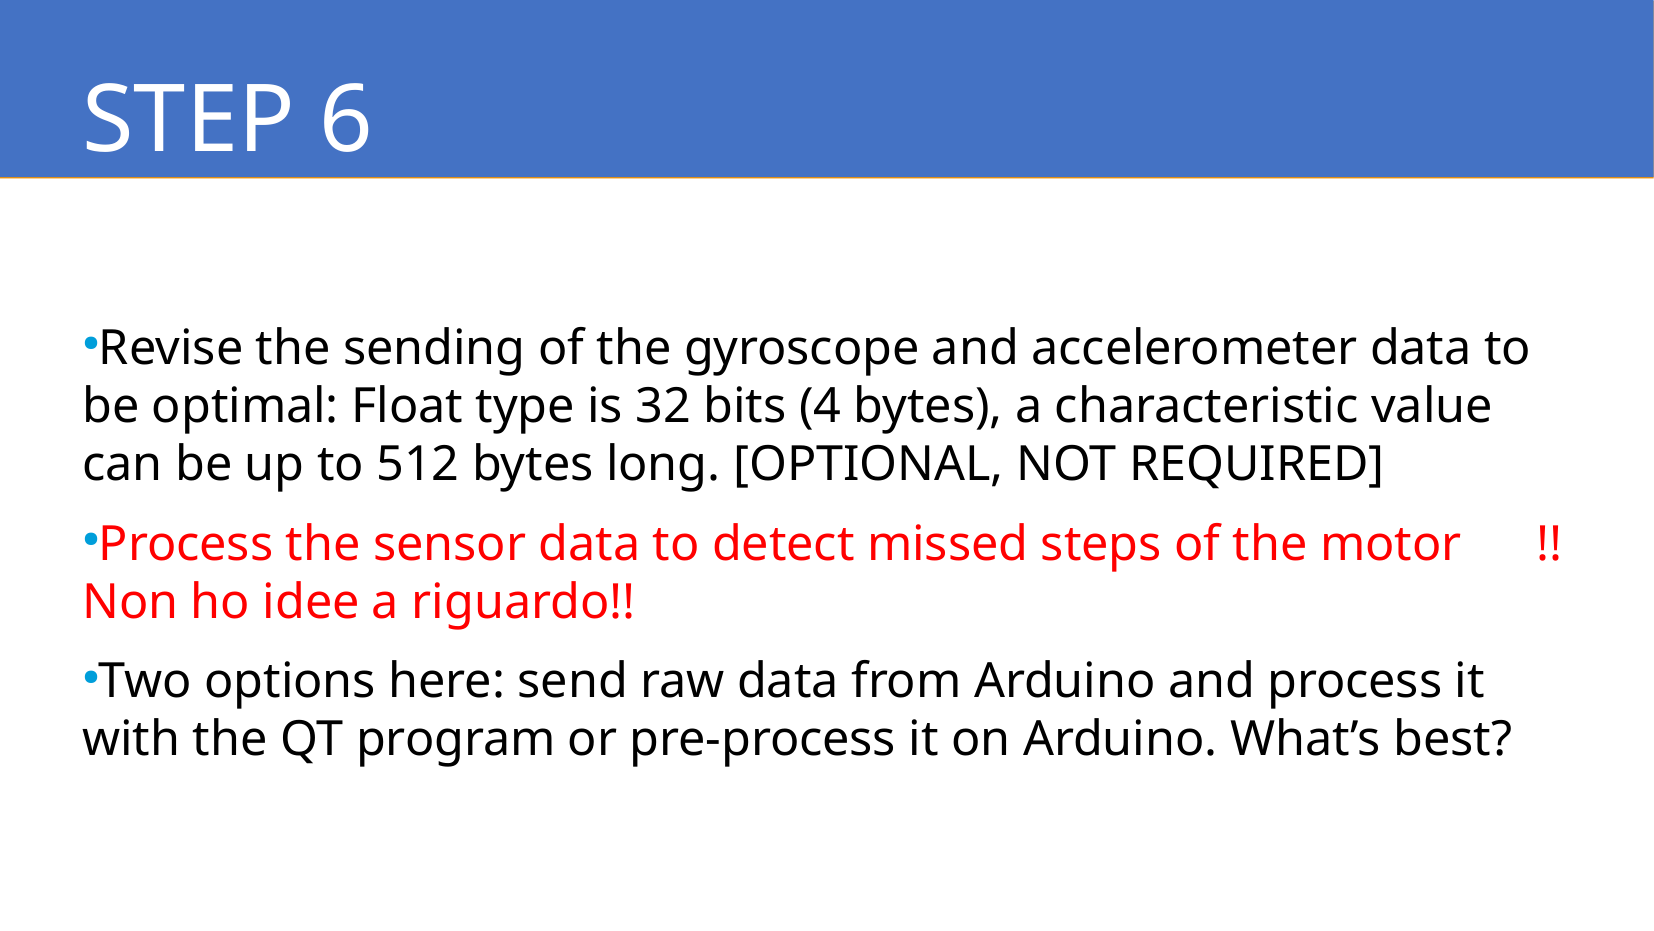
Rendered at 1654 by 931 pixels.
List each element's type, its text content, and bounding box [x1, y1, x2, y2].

title STEP 6 [82, 14, 1571, 171]
list Revise the sending of the gyroscope and accelerometer data to be optimal: Float type is 32 bits (4 bytes), a characteristic value can be up to 512 bytes long. [OPTIONAL, NOT REQUIRED] Process the sensor data to detect missed steps of the motor !!Non ho idee a riguardo!! Two options here: send raw data from Arduino and process it with the QT program or pre-process it on Arduino. What’s best? [82, 236, 1563, 811]
